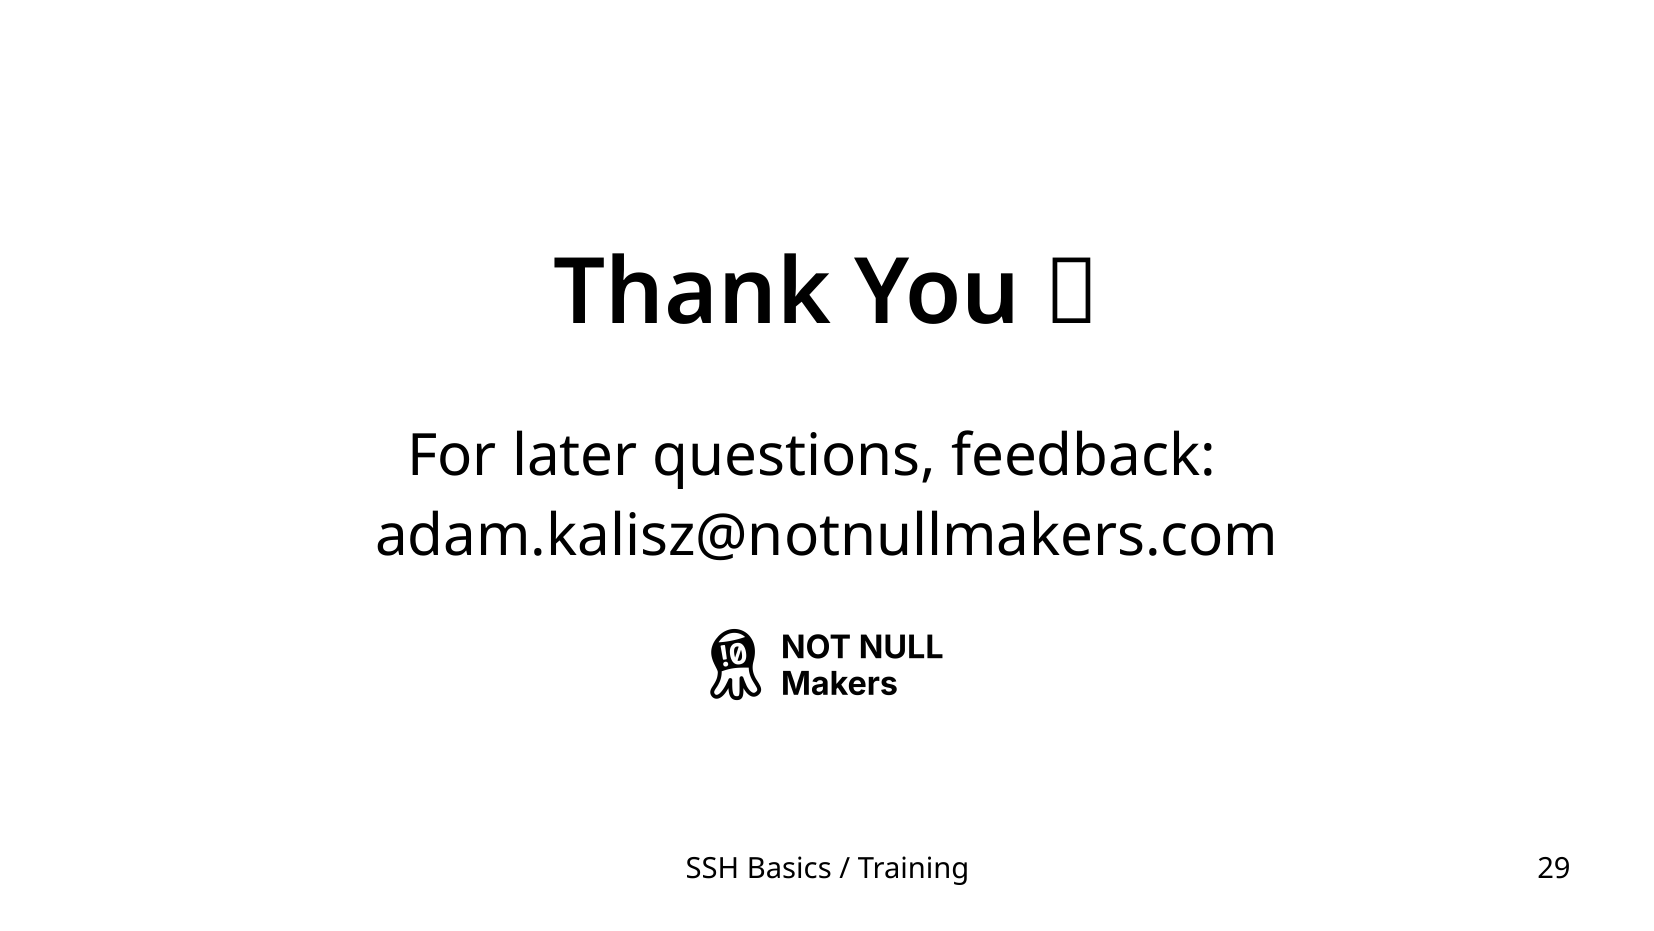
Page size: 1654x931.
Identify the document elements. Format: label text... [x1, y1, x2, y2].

picture [676, 604, 977, 725]
title Thank You 🎉 [82, 210, 1571, 366]
title For later questions, feedback: adam.kalisz@notnullmakers.com [82, 409, 1571, 576]
